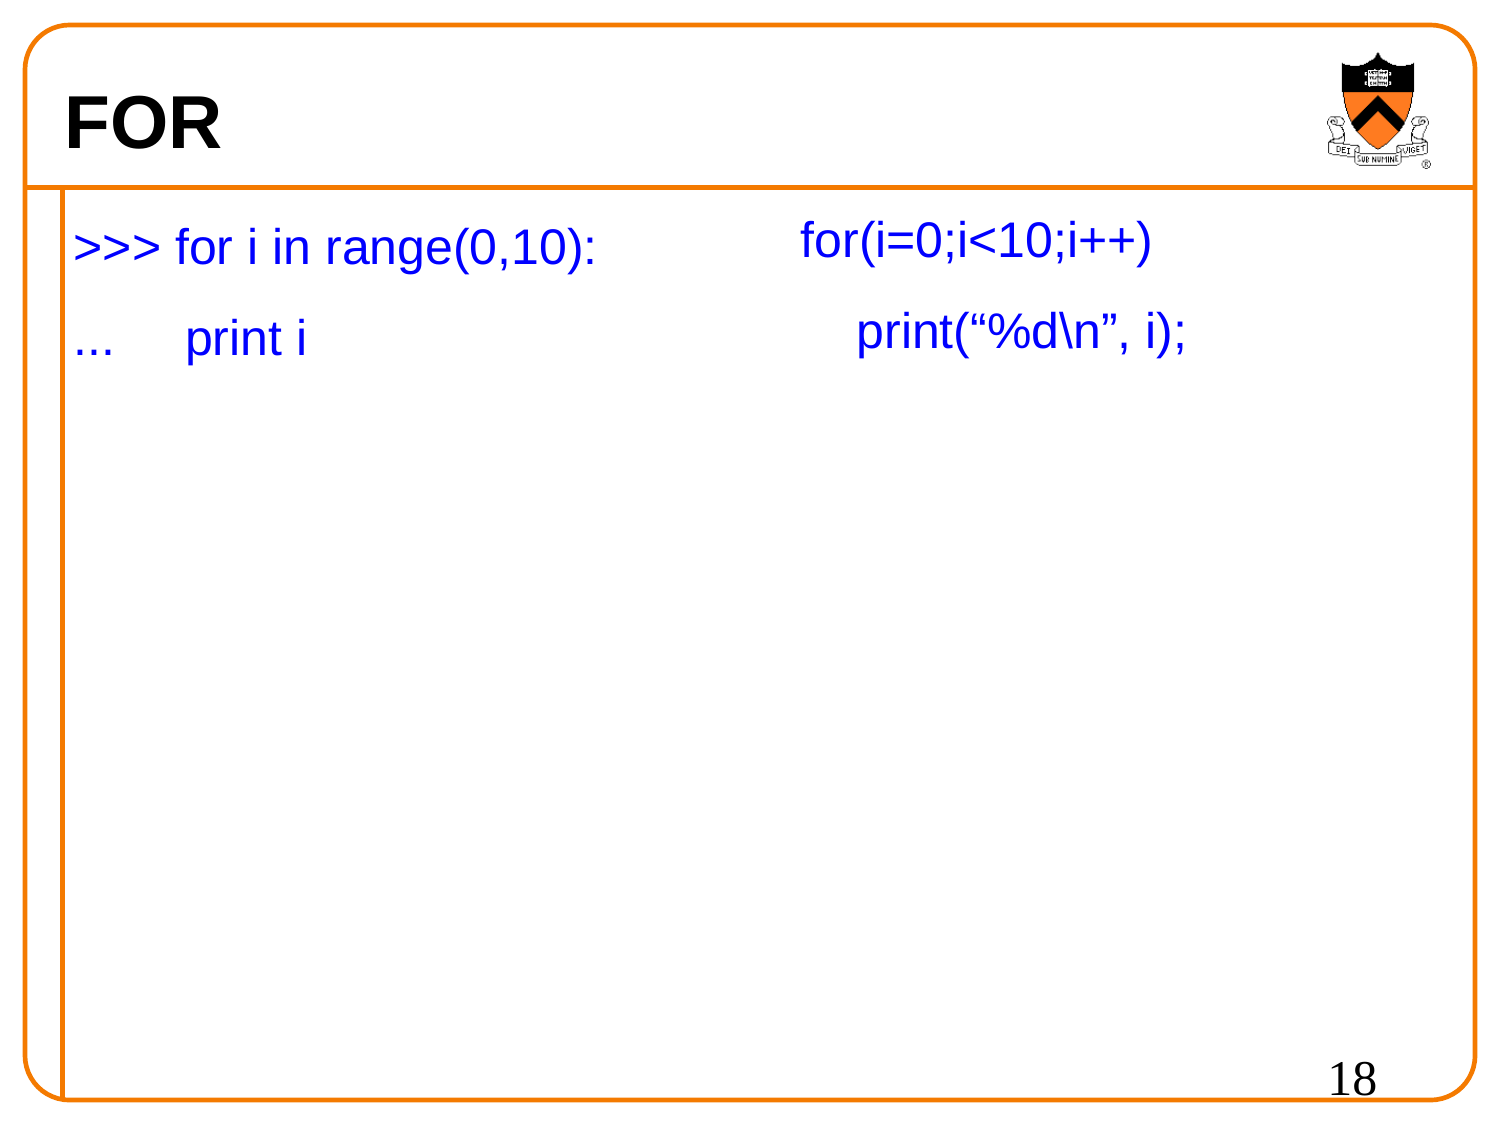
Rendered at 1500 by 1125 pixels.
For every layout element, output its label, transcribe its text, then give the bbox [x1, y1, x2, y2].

list >>> for i in range(0,10): ... print i [59, 206, 737, 1107]
title FOR [50, 13, 1450, 225]
list for(i=0;i<10;i++) print(“%d\n”, i); [785, 200, 1463, 1101]
